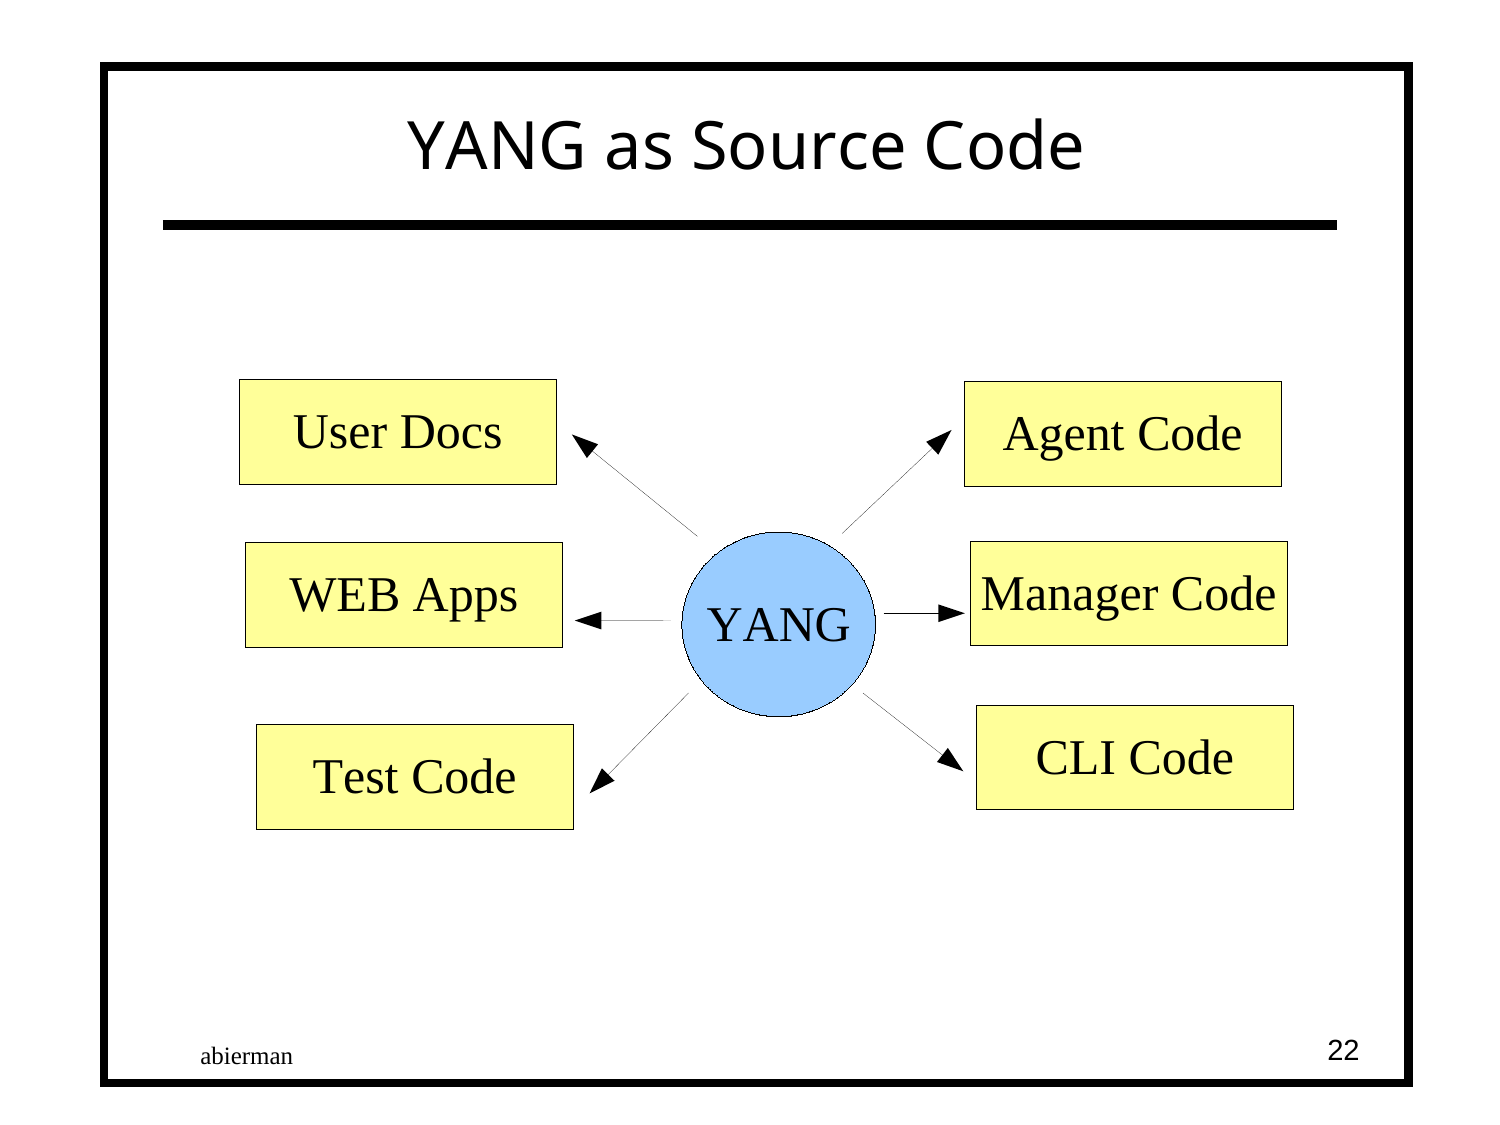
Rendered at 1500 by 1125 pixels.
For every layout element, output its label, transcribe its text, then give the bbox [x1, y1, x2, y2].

text_box Agent Code [964, 381, 1282, 487]
text_box CLI Code [976, 705, 1294, 810]
text_box User Docs [239, 379, 557, 485]
text_box WEB Apps [245, 542, 563, 648]
text_box YANG [681, 532, 876, 717]
title YANG as Source Code [162, 74, 1332, 213]
text_box Test Code [256, 724, 574, 830]
text_box Manager Code [970, 541, 1288, 646]
